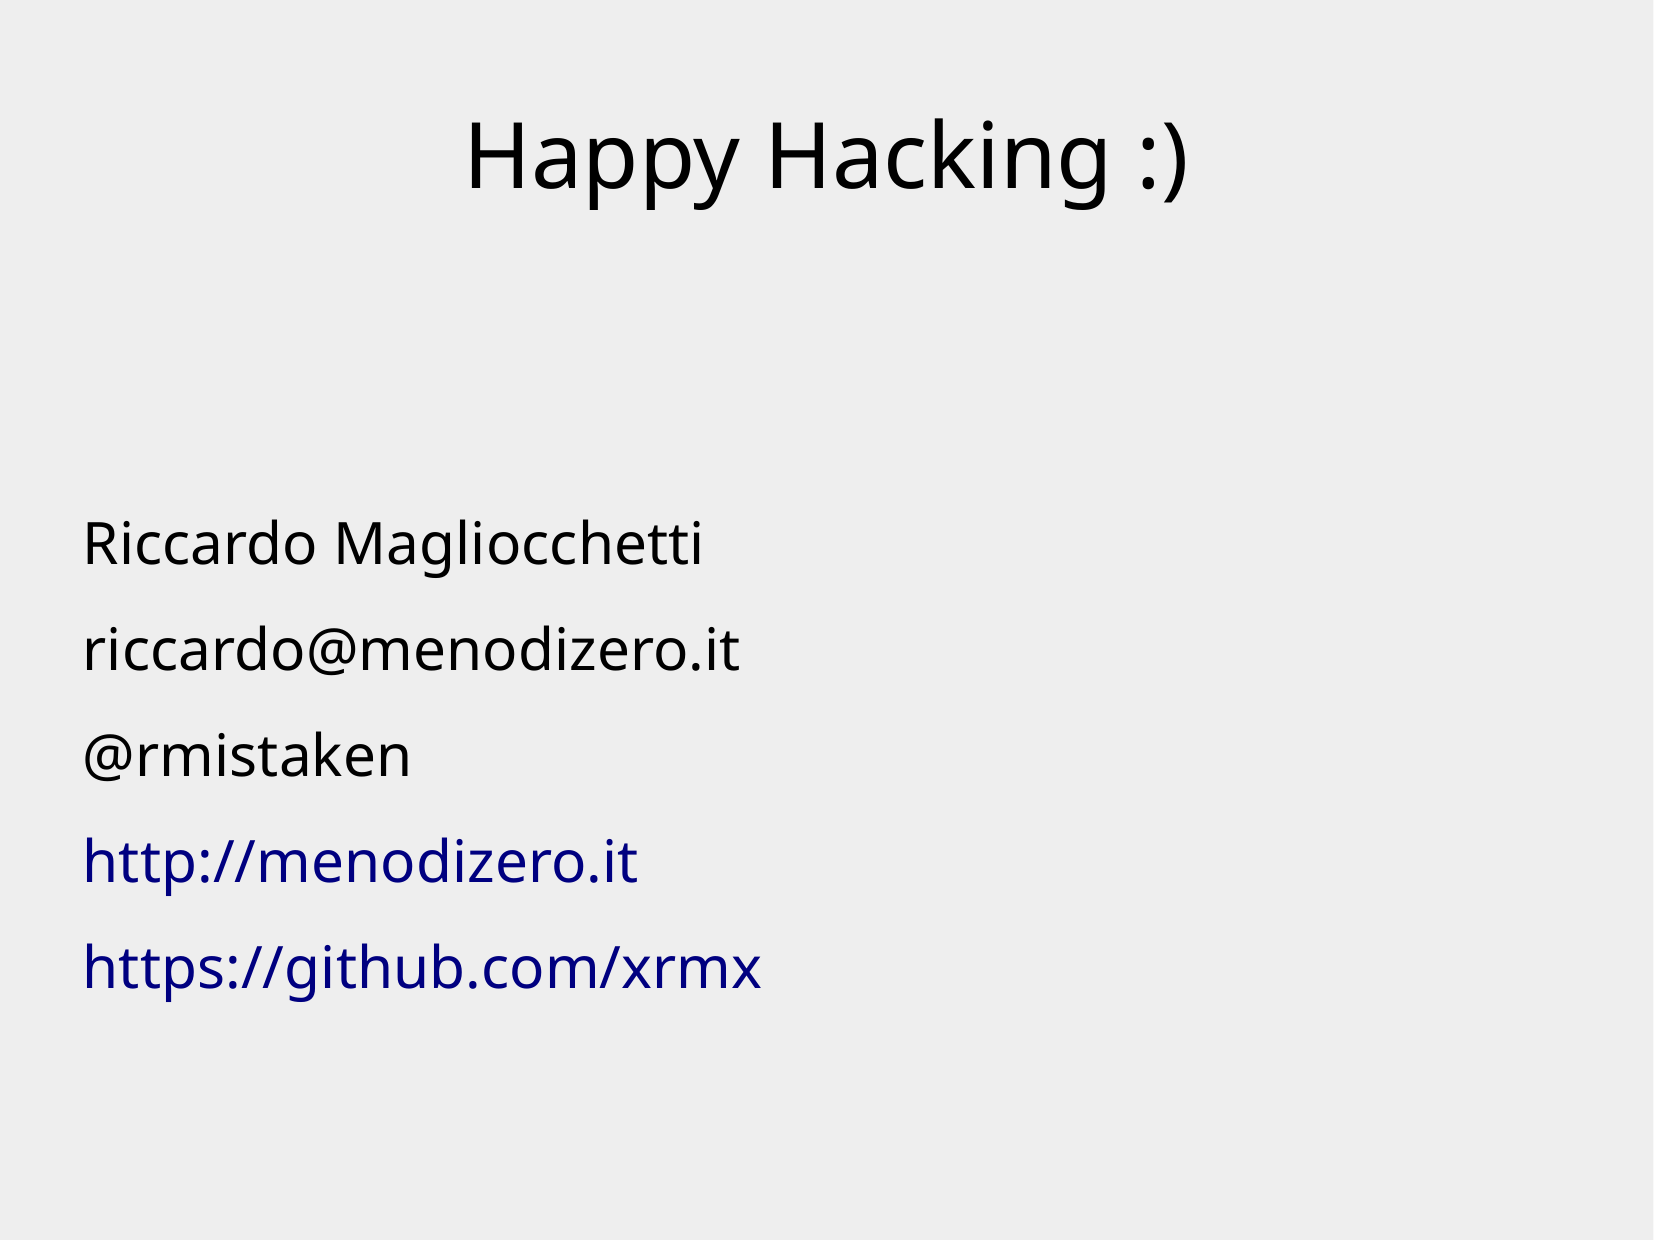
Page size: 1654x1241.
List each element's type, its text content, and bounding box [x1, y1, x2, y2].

title Happy Hacking :) [82, 49, 1571, 257]
list Riccardo Magliocchetti riccardo@menodizero.it @rmistaken http://menodizero.it https://github.com/xrmx [82, 290, 1571, 1010]
